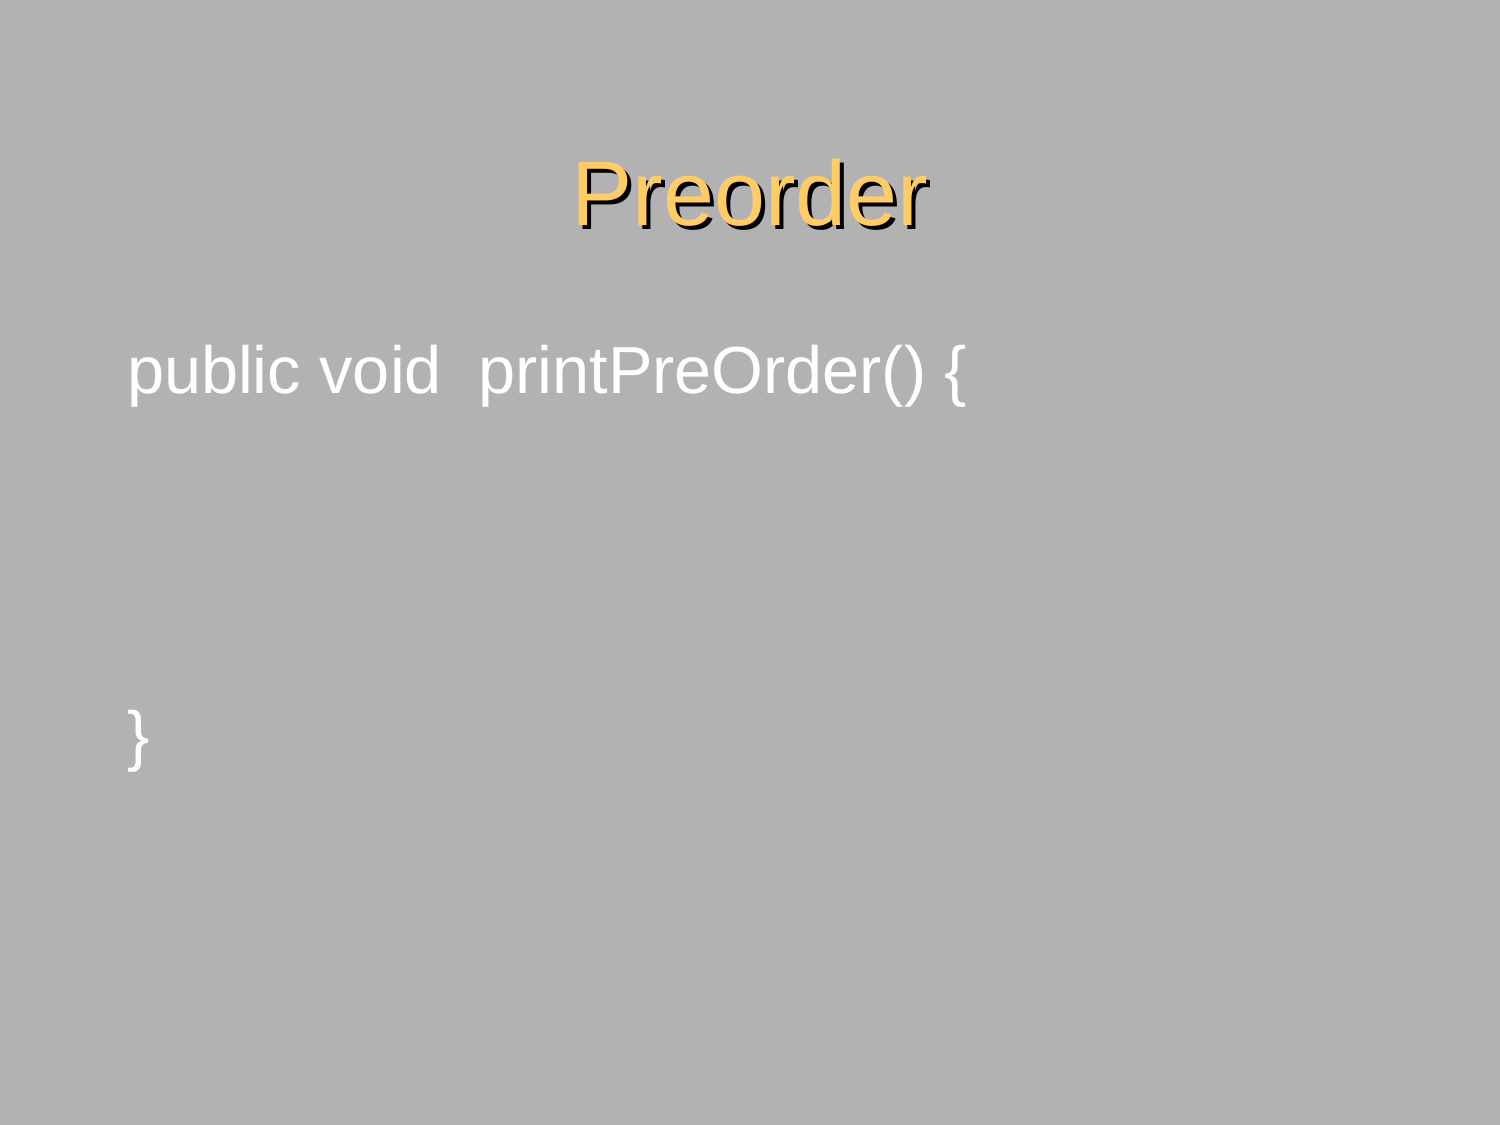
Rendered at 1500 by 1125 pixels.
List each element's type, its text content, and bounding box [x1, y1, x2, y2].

title Preorder [112, 99, 1388, 288]
list public void printPreOrder() { } [112, 324, 1388, 1001]
